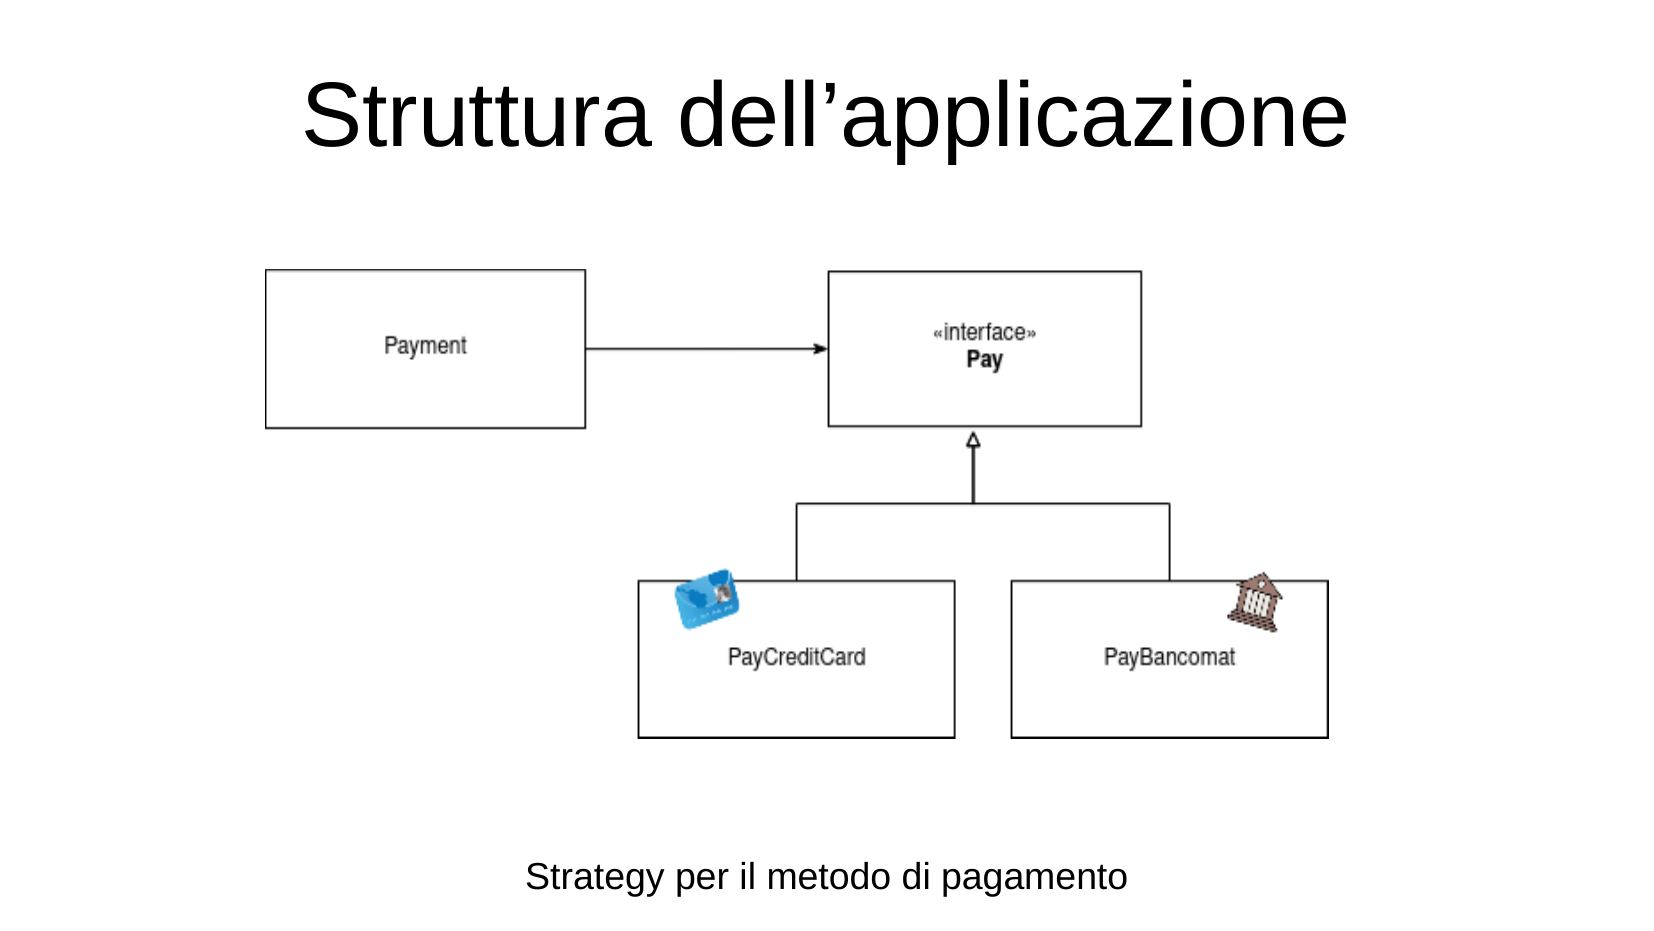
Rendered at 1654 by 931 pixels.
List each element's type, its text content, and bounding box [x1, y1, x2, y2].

text_box Strategy per il metodo di pagamento [206, 848, 1447, 905]
picture [265, 269, 1329, 739]
title Struttura dell’applicazione [82, 37, 1571, 193]
